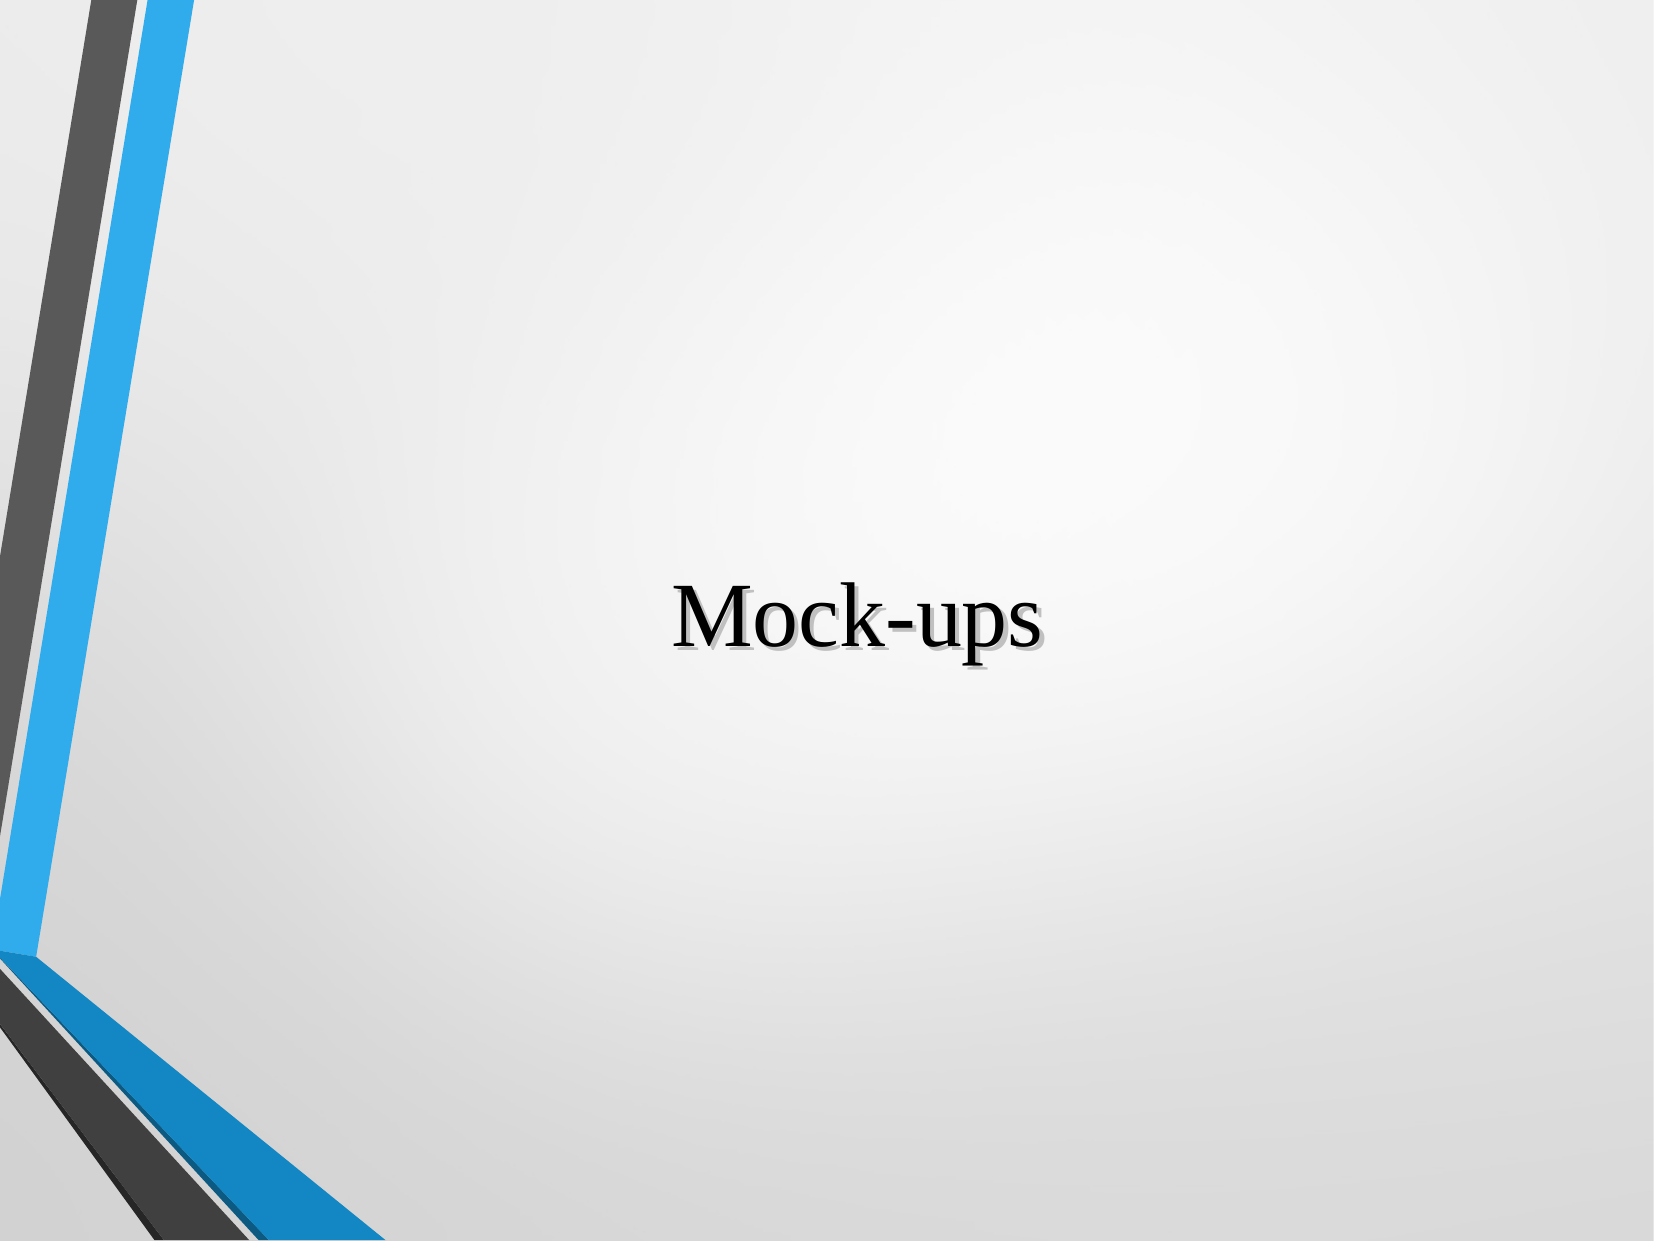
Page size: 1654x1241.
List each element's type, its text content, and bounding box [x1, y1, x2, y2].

title Mock-ups [160, 430, 1555, 789]
